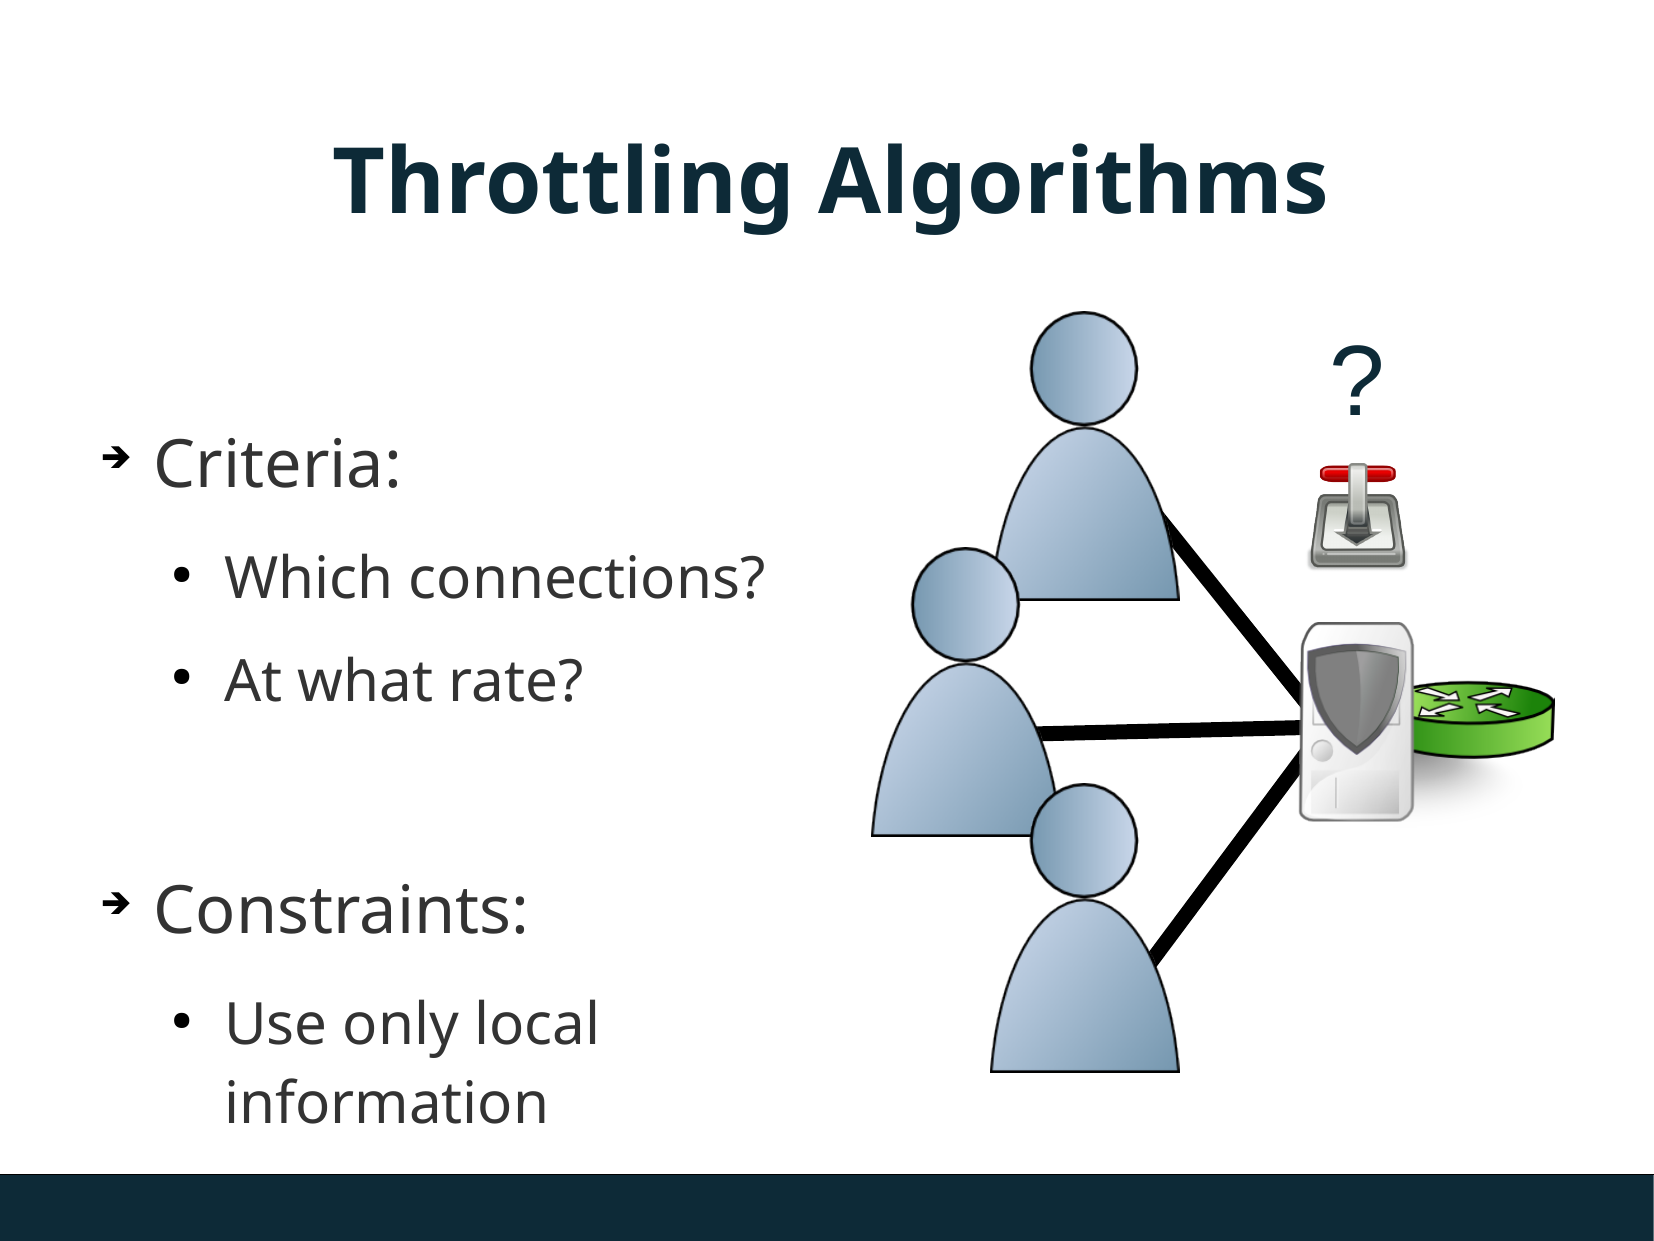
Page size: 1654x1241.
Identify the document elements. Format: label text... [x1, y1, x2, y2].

picture [1305, 463, 1410, 572]
picture [1287, 622, 1555, 828]
list Criteria: Which connections? At what rate? Constraints: Use only local information [82, 296, 872, 1115]
title Throttling Algorithms [86, 74, 1575, 282]
picture [872, 311, 1180, 1073]
